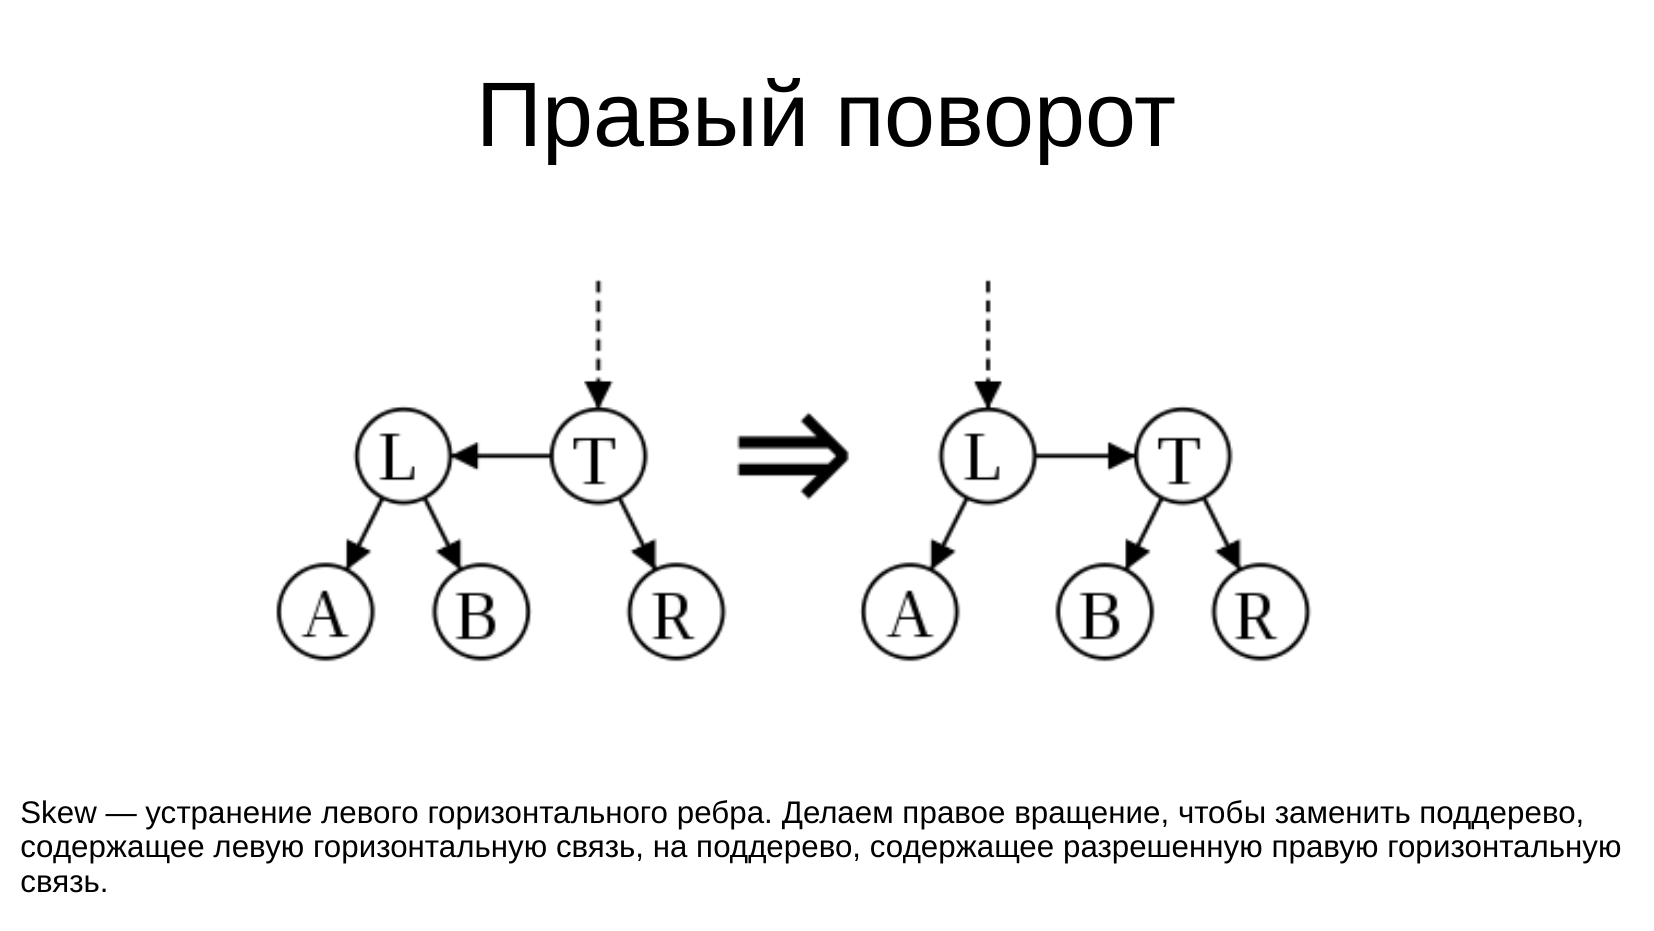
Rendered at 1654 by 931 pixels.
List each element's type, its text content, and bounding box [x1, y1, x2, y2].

text_box Skew — устранение левого горизонтального ребра. Делаем правое вращение, чтобы заменить поддерево, содержащее левую горизонтальную связь, на поддерево, содержащее разрешенную правую горизонтальную связь. [5, 787, 1651, 907]
title Правый поворот [82, 37, 1571, 193]
picture [260, 262, 1351, 729]
